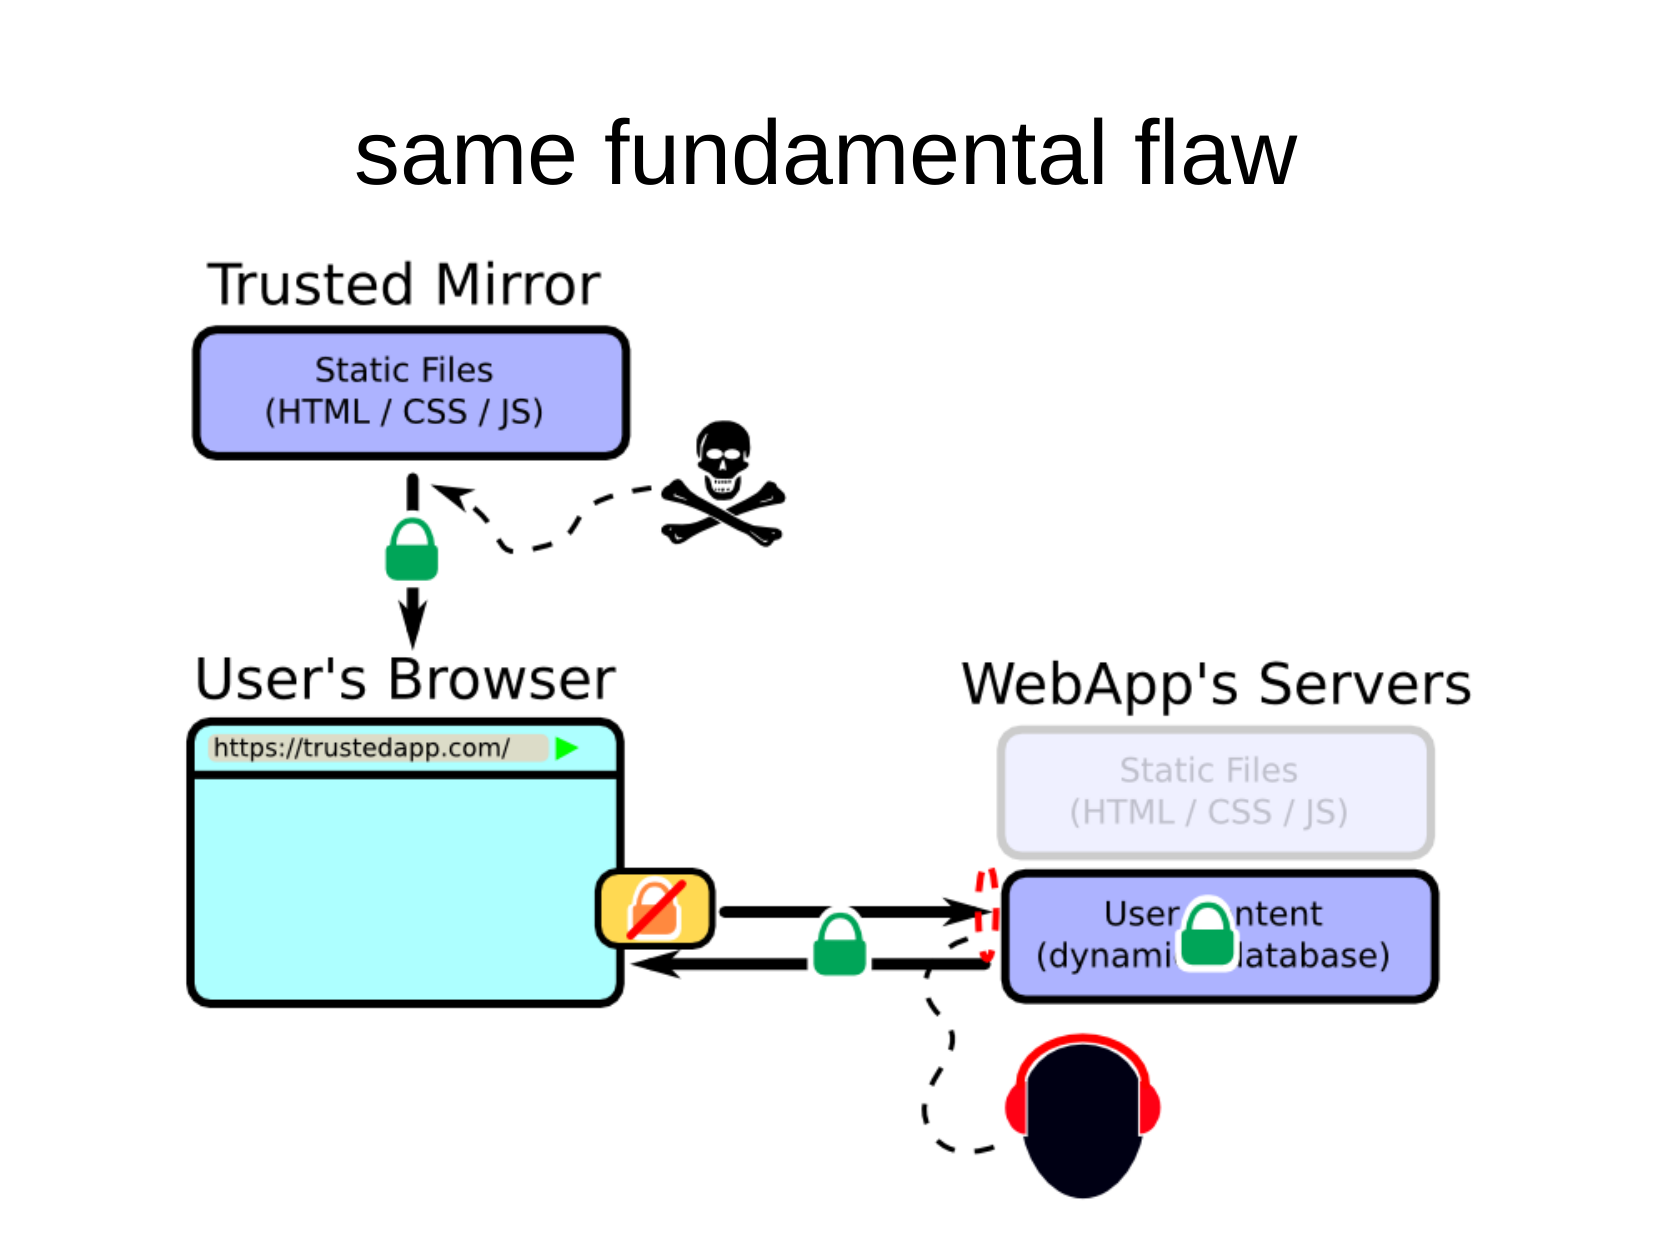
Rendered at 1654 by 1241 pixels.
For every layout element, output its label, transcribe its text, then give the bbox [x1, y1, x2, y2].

title same fundamental flaw [82, 49, 1571, 257]
picture [120, 207, 1542, 1222]
